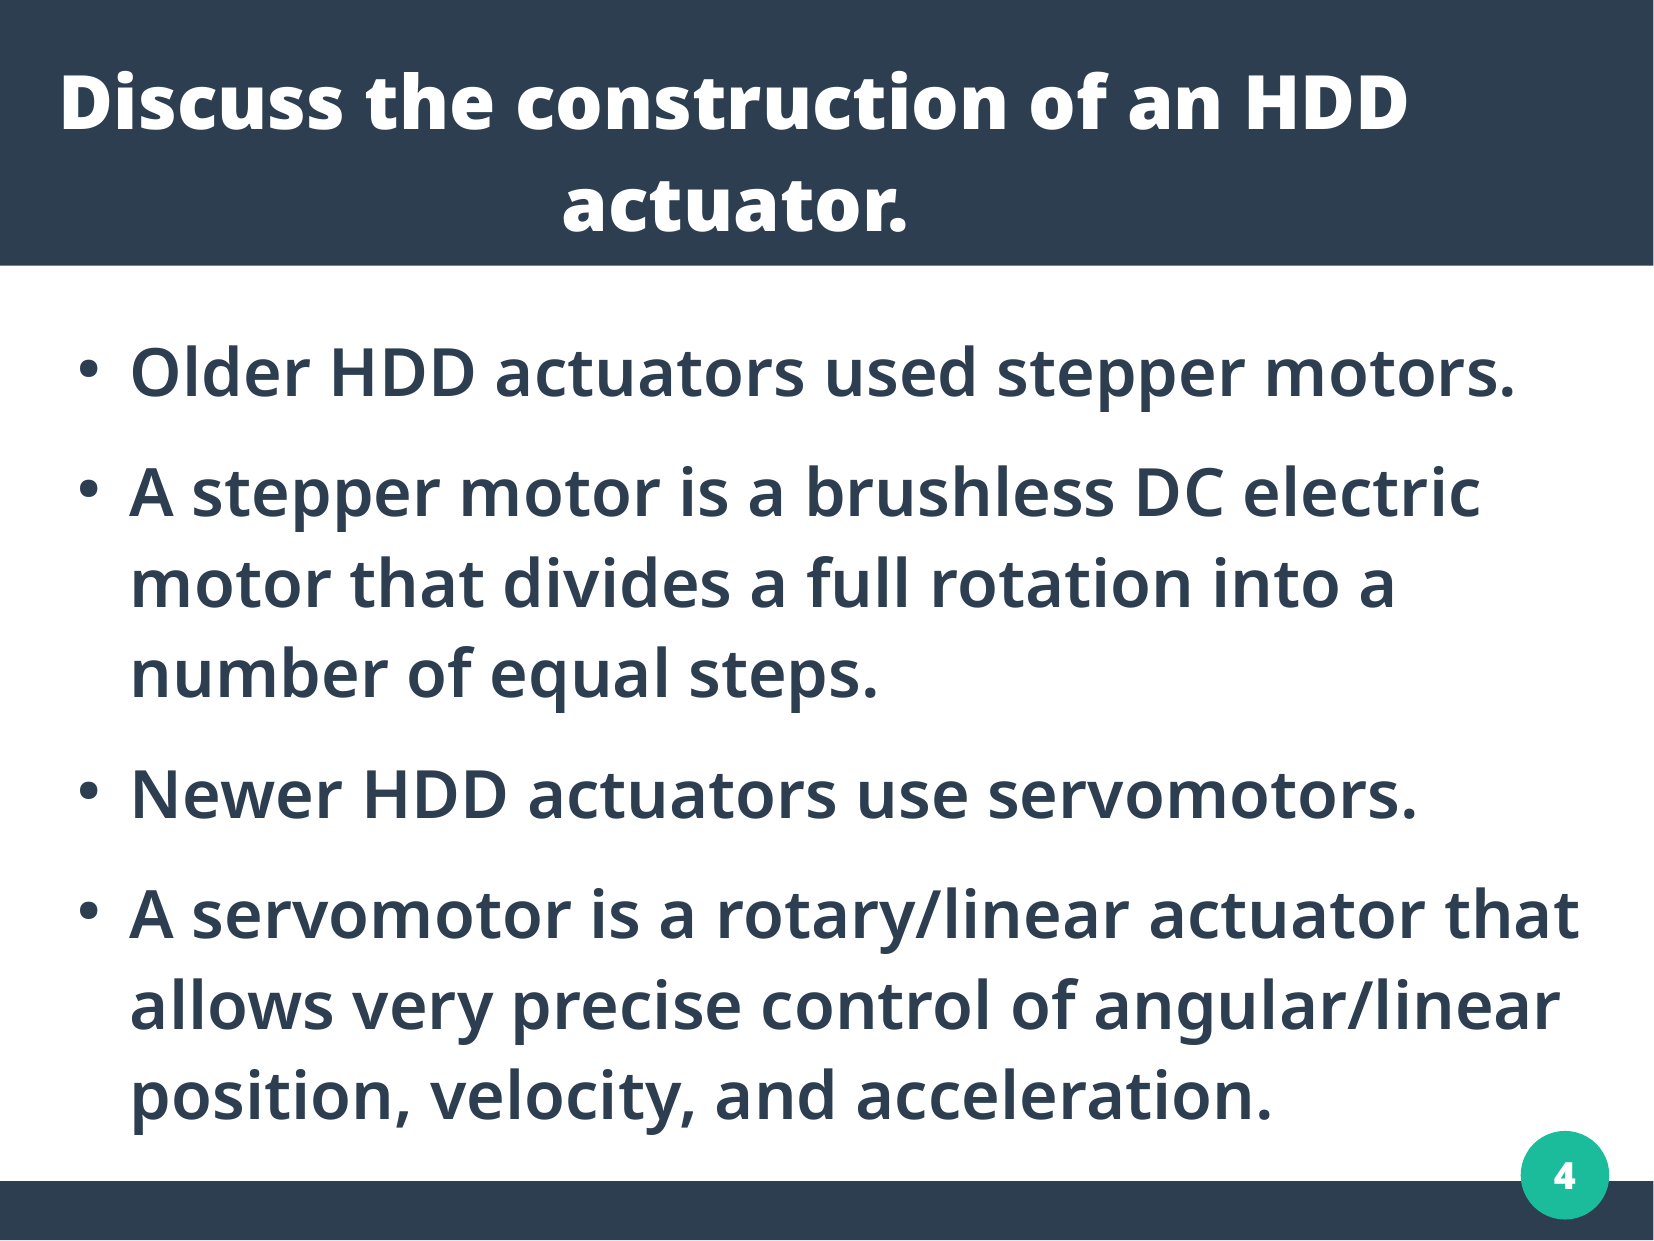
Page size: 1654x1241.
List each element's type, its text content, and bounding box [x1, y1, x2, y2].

list Older HDD actuators used stepper motors. A stepper motor is a brushless DC electric motor that divides a full rotation into a number of equal steps. Newer HDD actuators use servomotors. A servomotor is a rotary/linear actuator that allows very precise control of angular/linear position, velocity, and acceleration. [59, 324, 1595, 1152]
title Discuss the construction of an HDD actuator. [59, 49, 1595, 207]
